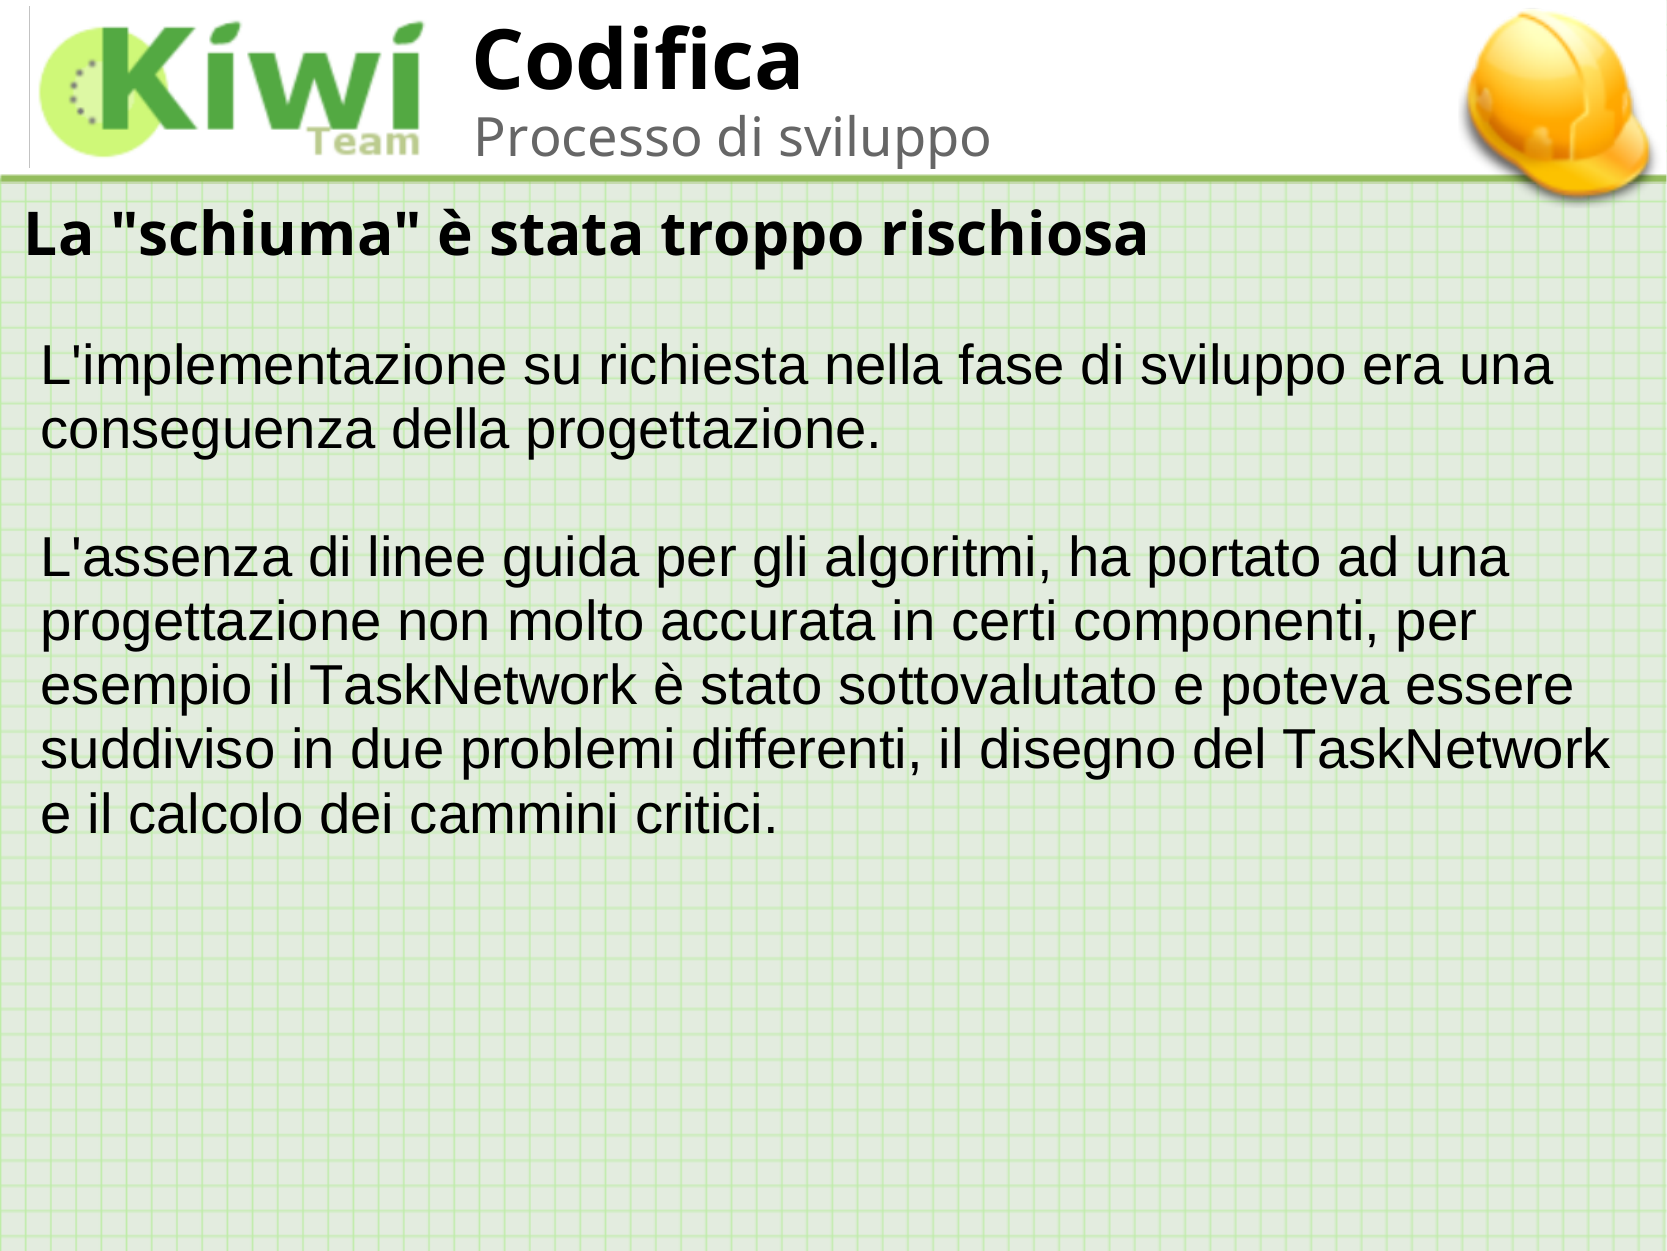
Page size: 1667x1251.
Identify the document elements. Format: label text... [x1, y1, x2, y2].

text_box Processo di sviluppo [473, 107, 1327, 169]
subtitle La "schiuma" è stata troppo rischiosa [23, 199, 1659, 346]
text_box L'implementazione su richiesta nella fase di sviluppo era una conseguenza della progettazione. L'assenza di linee guida per gli algoritmi, ha portato ad una progettazione non molto accurata in certi componenti, per esempio il TaskNetwork è stato sottovalutato e poteva essere suddiviso in due problemi differenti, il disegno del TaskNetwork e il calcolo dei cammini critici. [40, 333, 1643, 846]
picture [0, 0, 1667, 1251]
title Codifica [471, 0, 1441, 122]
